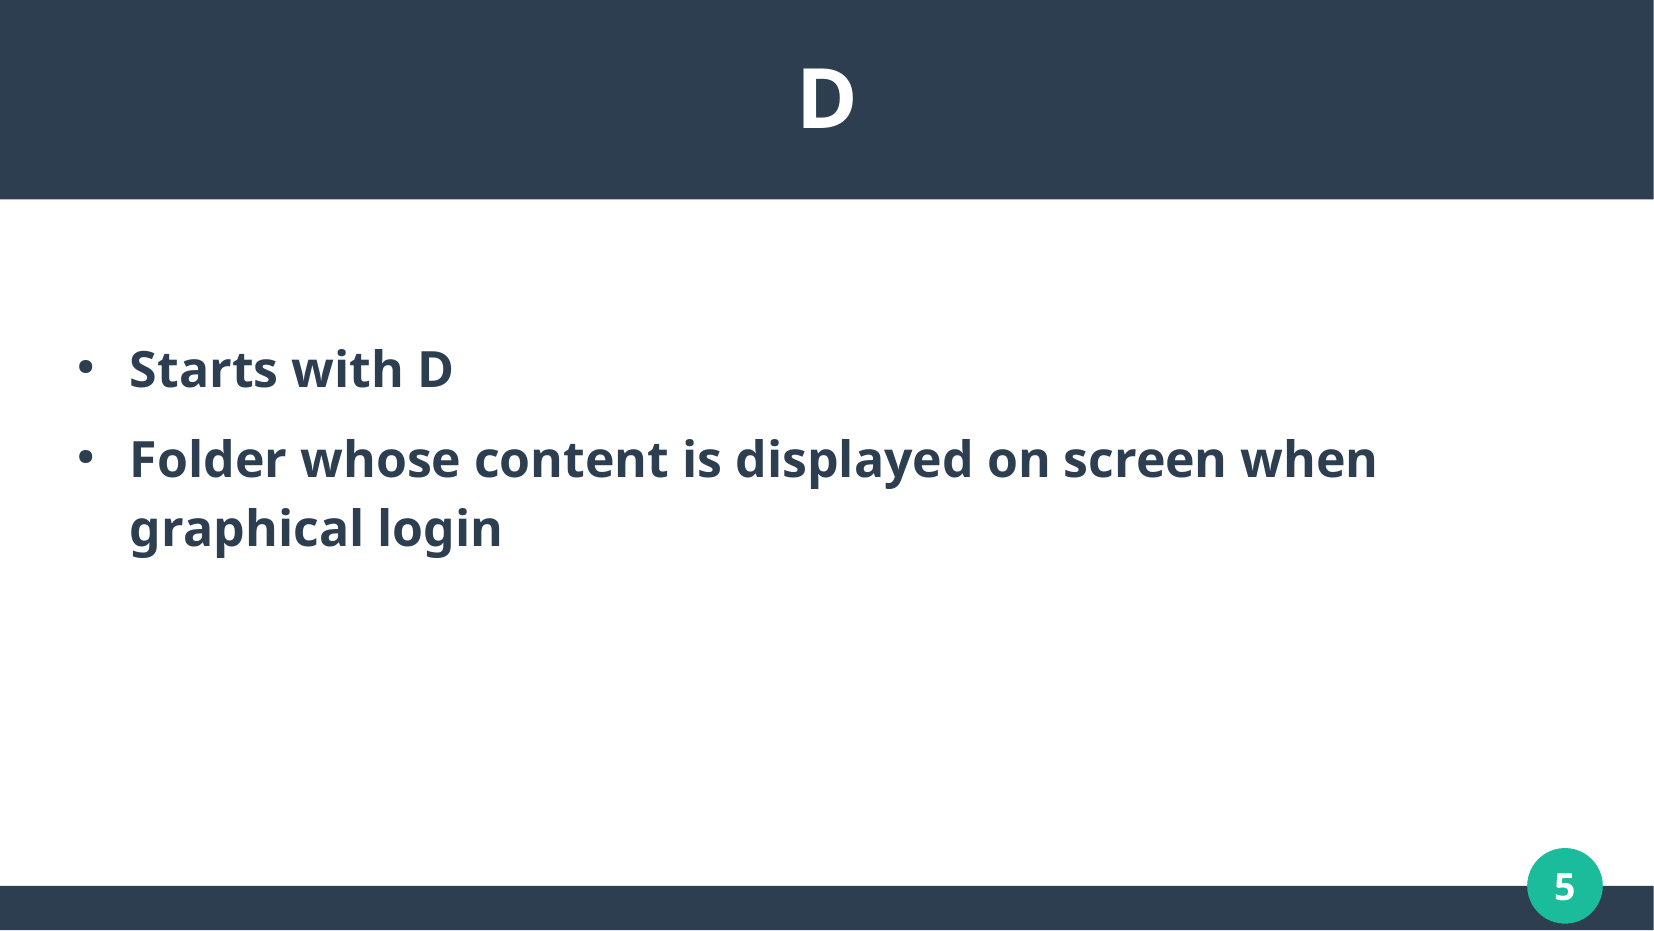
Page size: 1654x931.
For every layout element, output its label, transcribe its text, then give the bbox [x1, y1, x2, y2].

list Starts with D Folder whose content is displayed on screen when graphical login [59, 243, 1595, 864]
title D [59, 37, 1595, 156]
